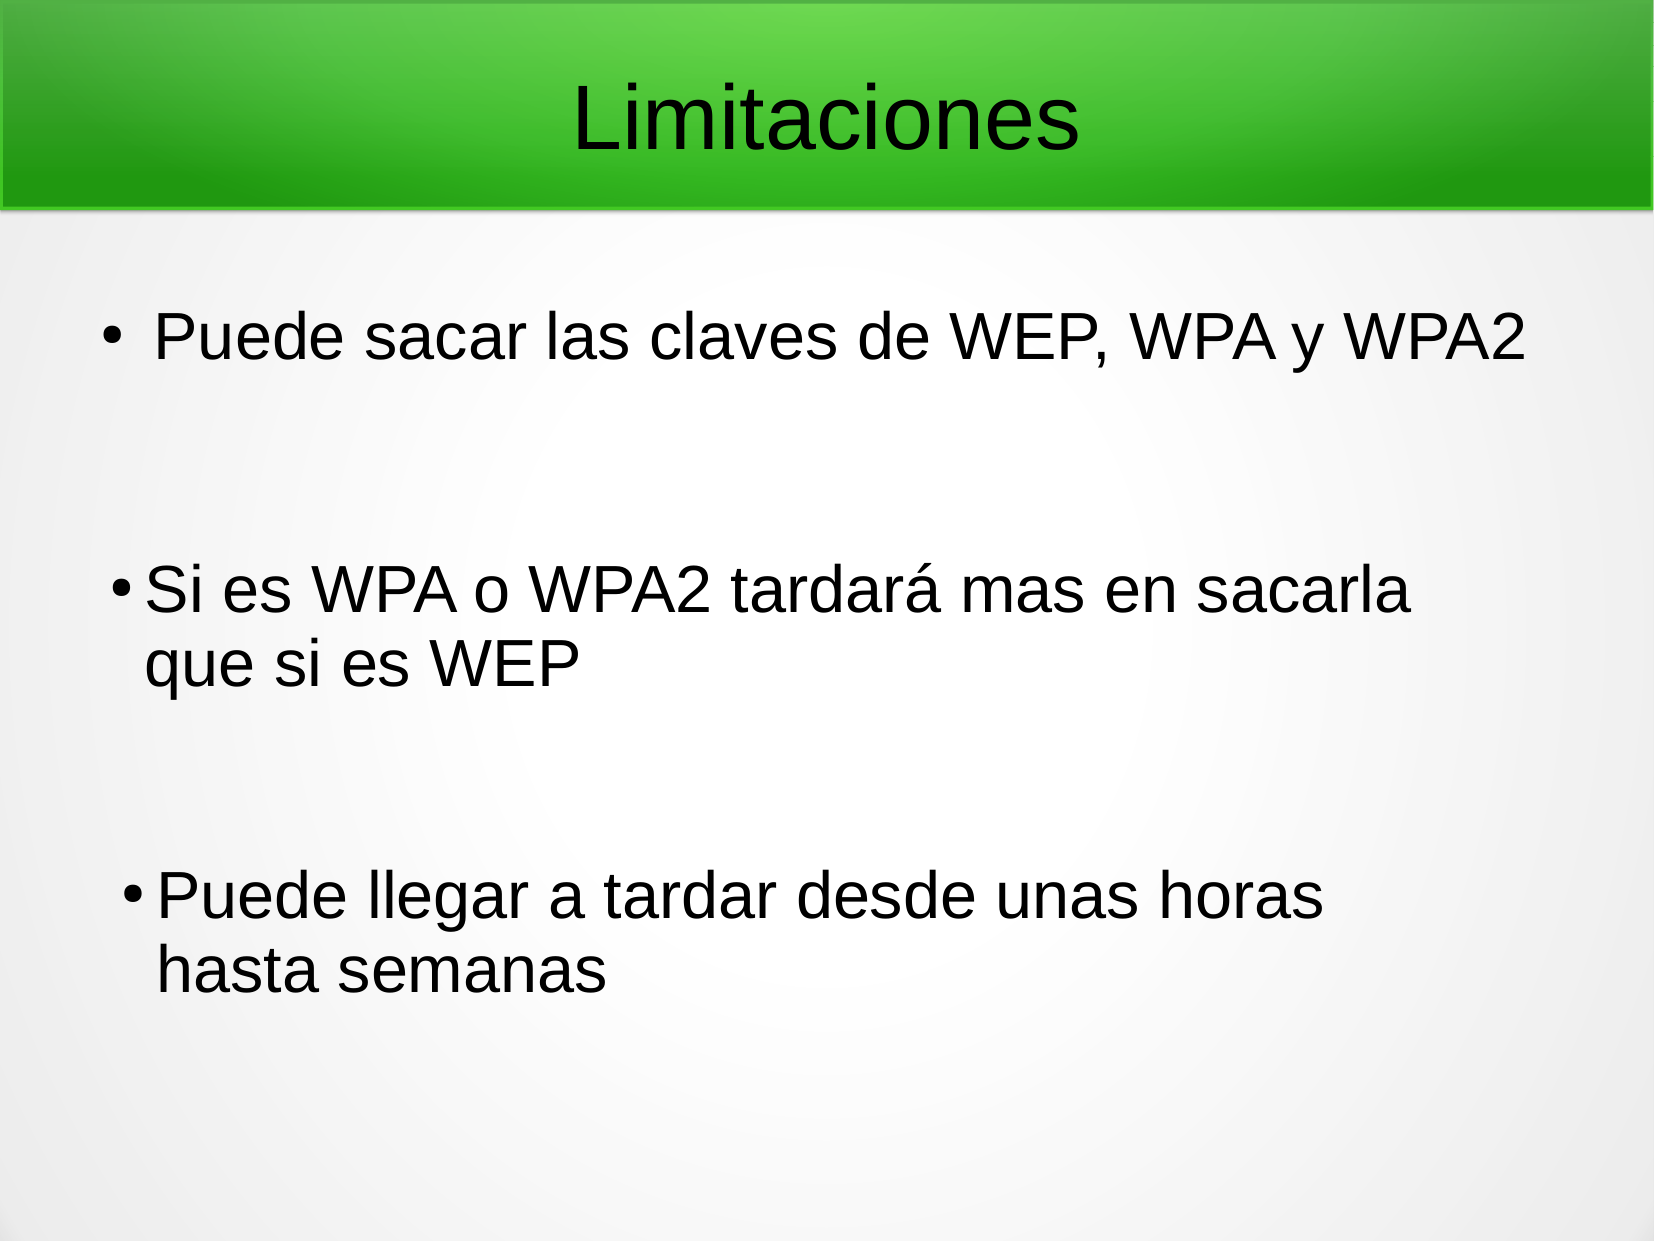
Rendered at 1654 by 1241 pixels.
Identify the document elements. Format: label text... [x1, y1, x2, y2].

text_box Si es WPA o WPA2 tardará mas en sacarla que si es WEP [94, 544, 1453, 709]
title Limitaciones [82, 47, 1571, 189]
text_box Puede llegar a tardar desde unas horas hasta semanas [106, 850, 1465, 1015]
list Puede sacar las claves de WEP, WPA y WPA2 [82, 299, 1571, 390]
